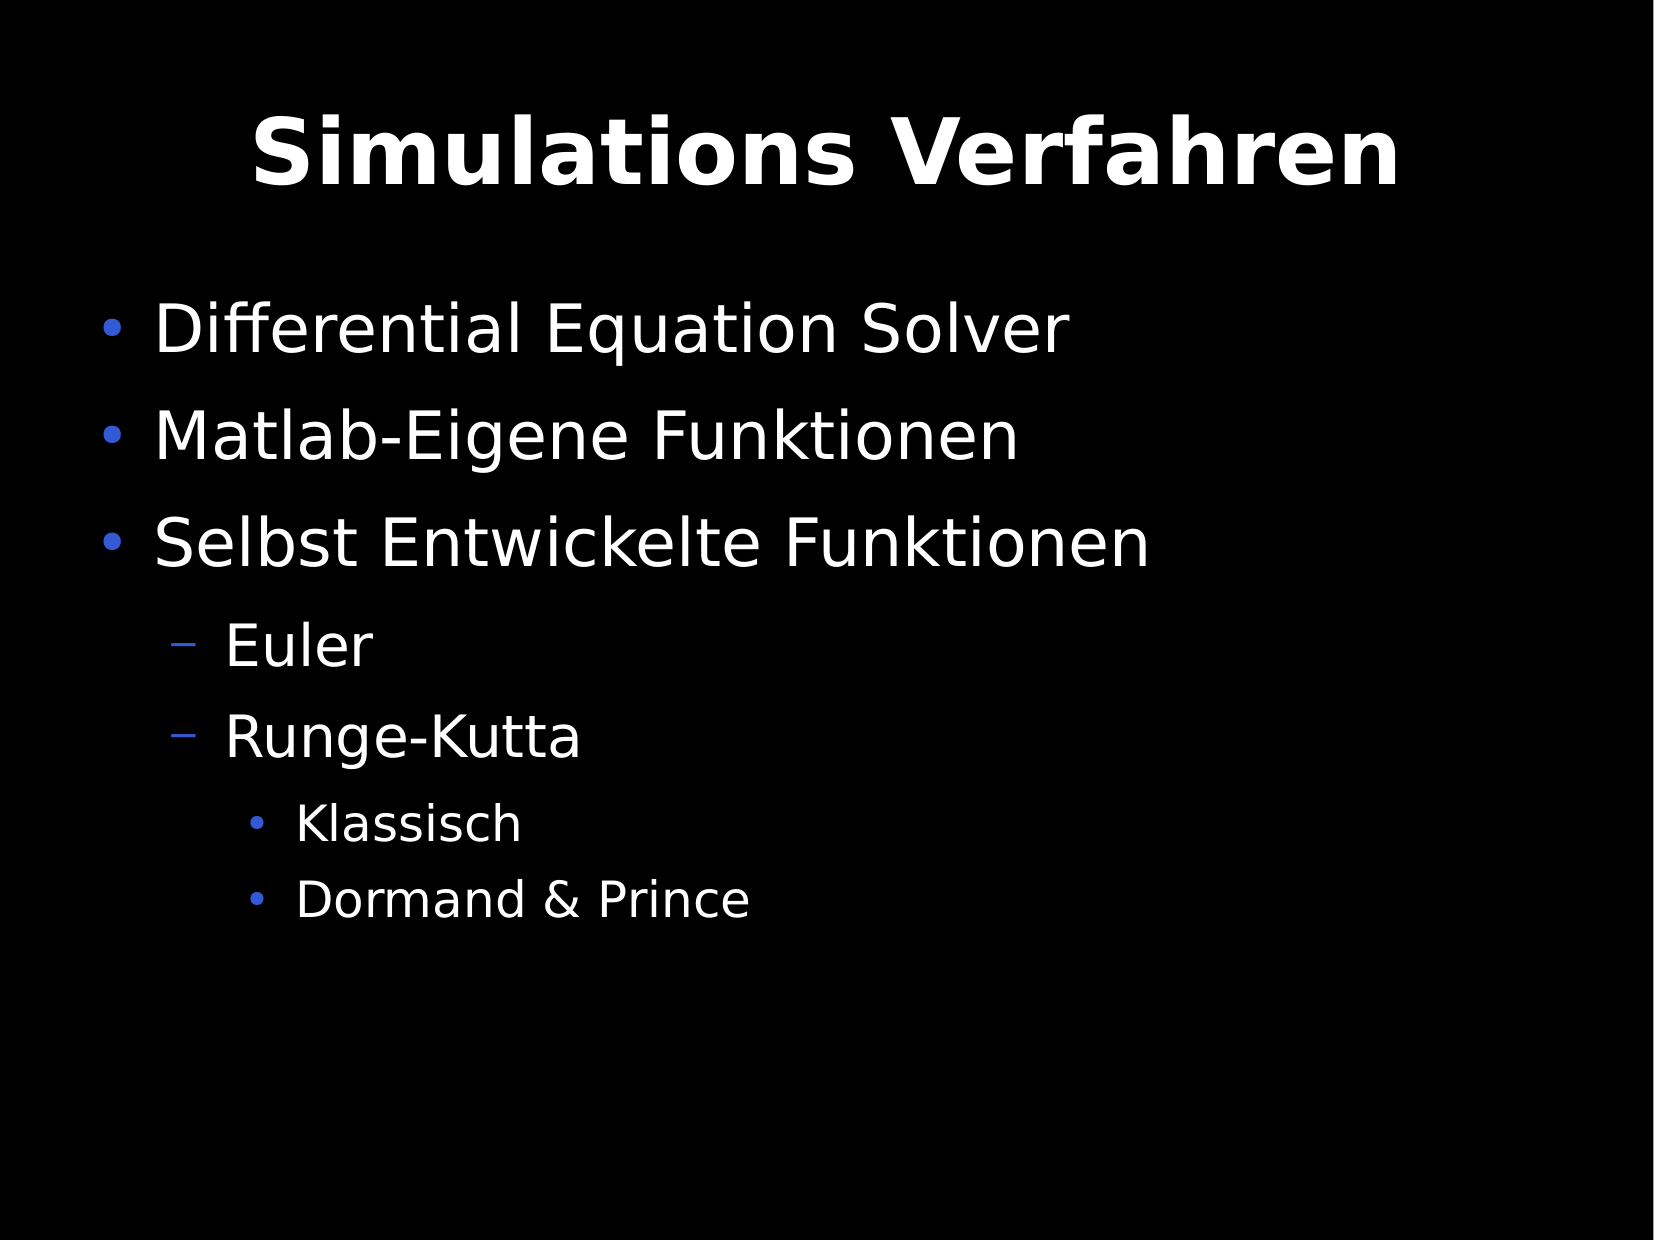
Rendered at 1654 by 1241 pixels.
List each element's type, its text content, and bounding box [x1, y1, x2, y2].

list Differential Equation Solver Matlab-Eigene Funktionen Selbst Entwickelte Funktionen Euler Runge-Kutta Klassisch Dormand & Prince [82, 290, 1538, 1010]
title Simulations Verfahren [82, 49, 1571, 257]
